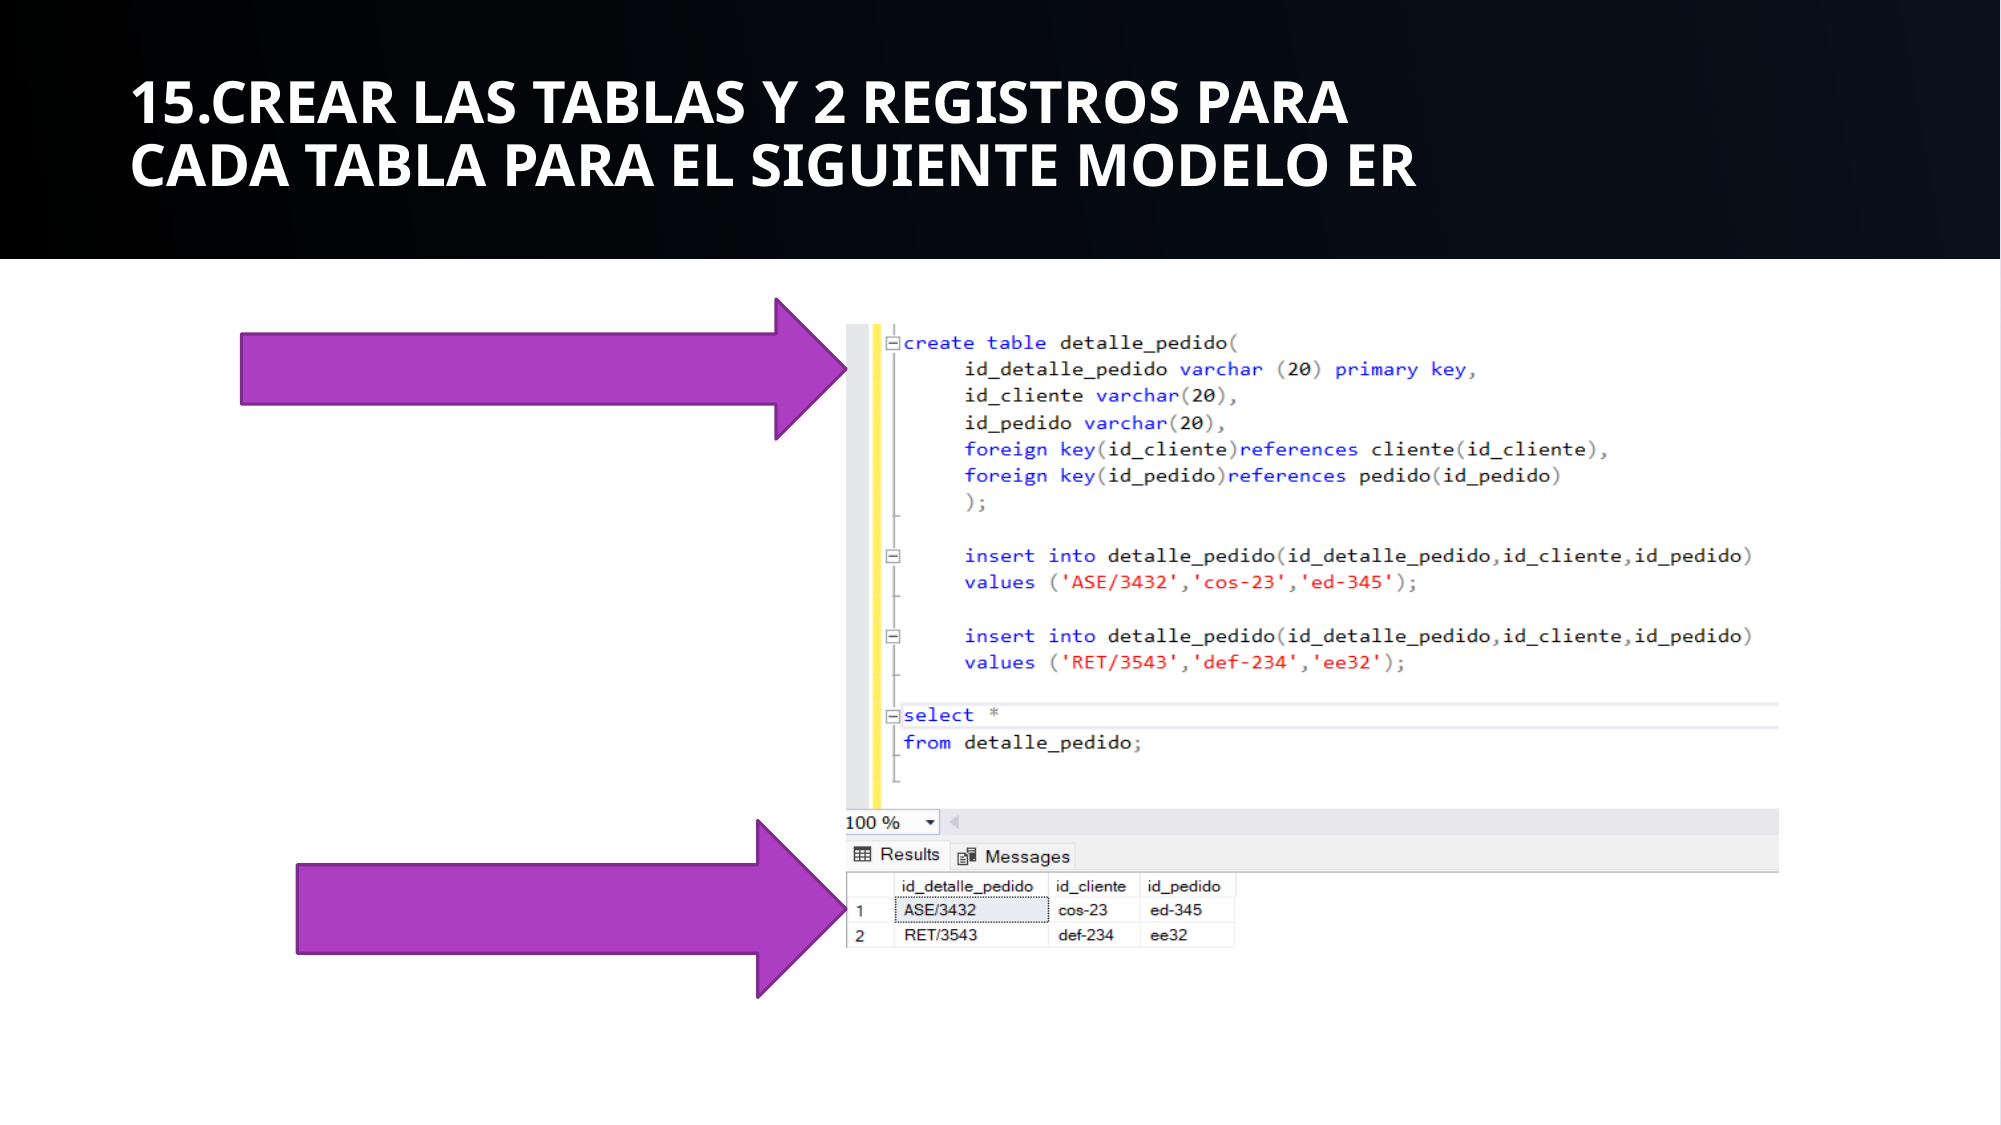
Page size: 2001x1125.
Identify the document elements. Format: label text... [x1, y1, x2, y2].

picture [846, 324, 1779, 948]
text_box [0, 0, 2000, 1125]
text_box 15.CREAR LAS TABLAS Y 2 REGISTROS PARA CADA TABLA PARA EL SIGUIENTE MODELO ER [114, 40, 1453, 231]
